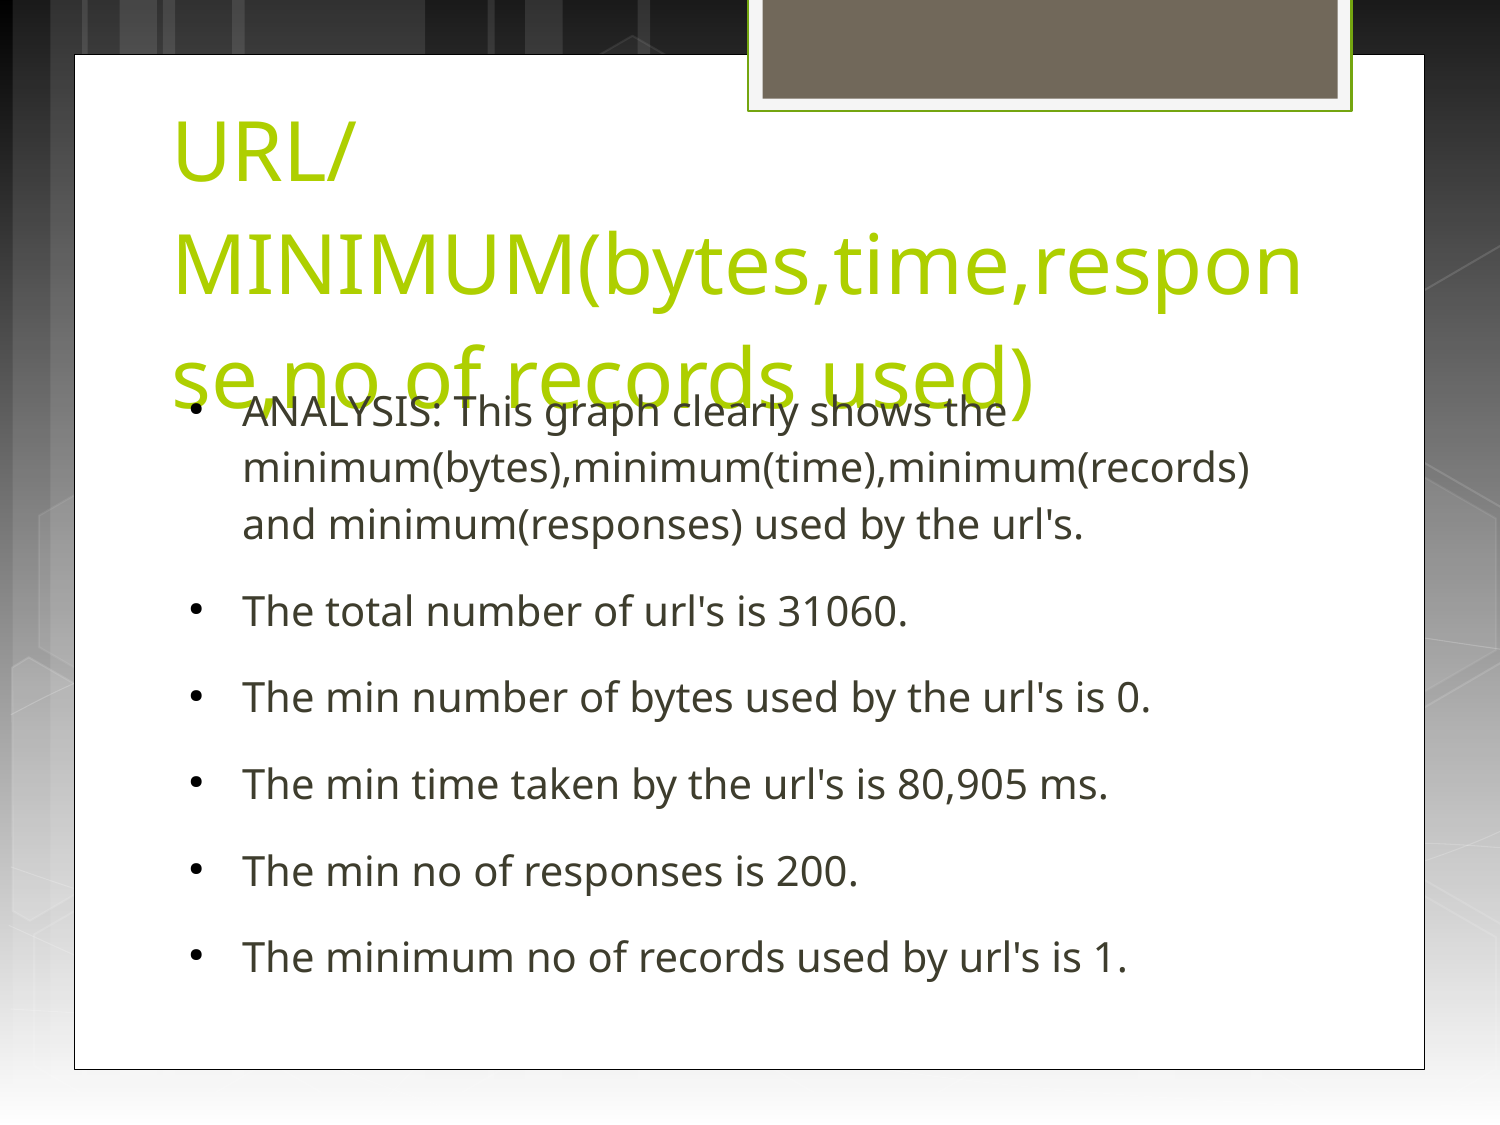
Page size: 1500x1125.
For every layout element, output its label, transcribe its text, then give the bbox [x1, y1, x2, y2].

title URL/MINIMUM(bytes,time,response,no of records used) [171, 168, 1324, 357]
list ANALYSIS: This graph clearly shows the minimum(bytes),minimum(time),minimum(records) and minimum(responses) used by the url's. The total number of url's is 31060. The min number of bytes used by the url's is 0. The min time taken by the url's is 80,905 ms. The min no of responses is 200. The minimum no of records used by url's is 1. [171, 381, 1283, 989]
